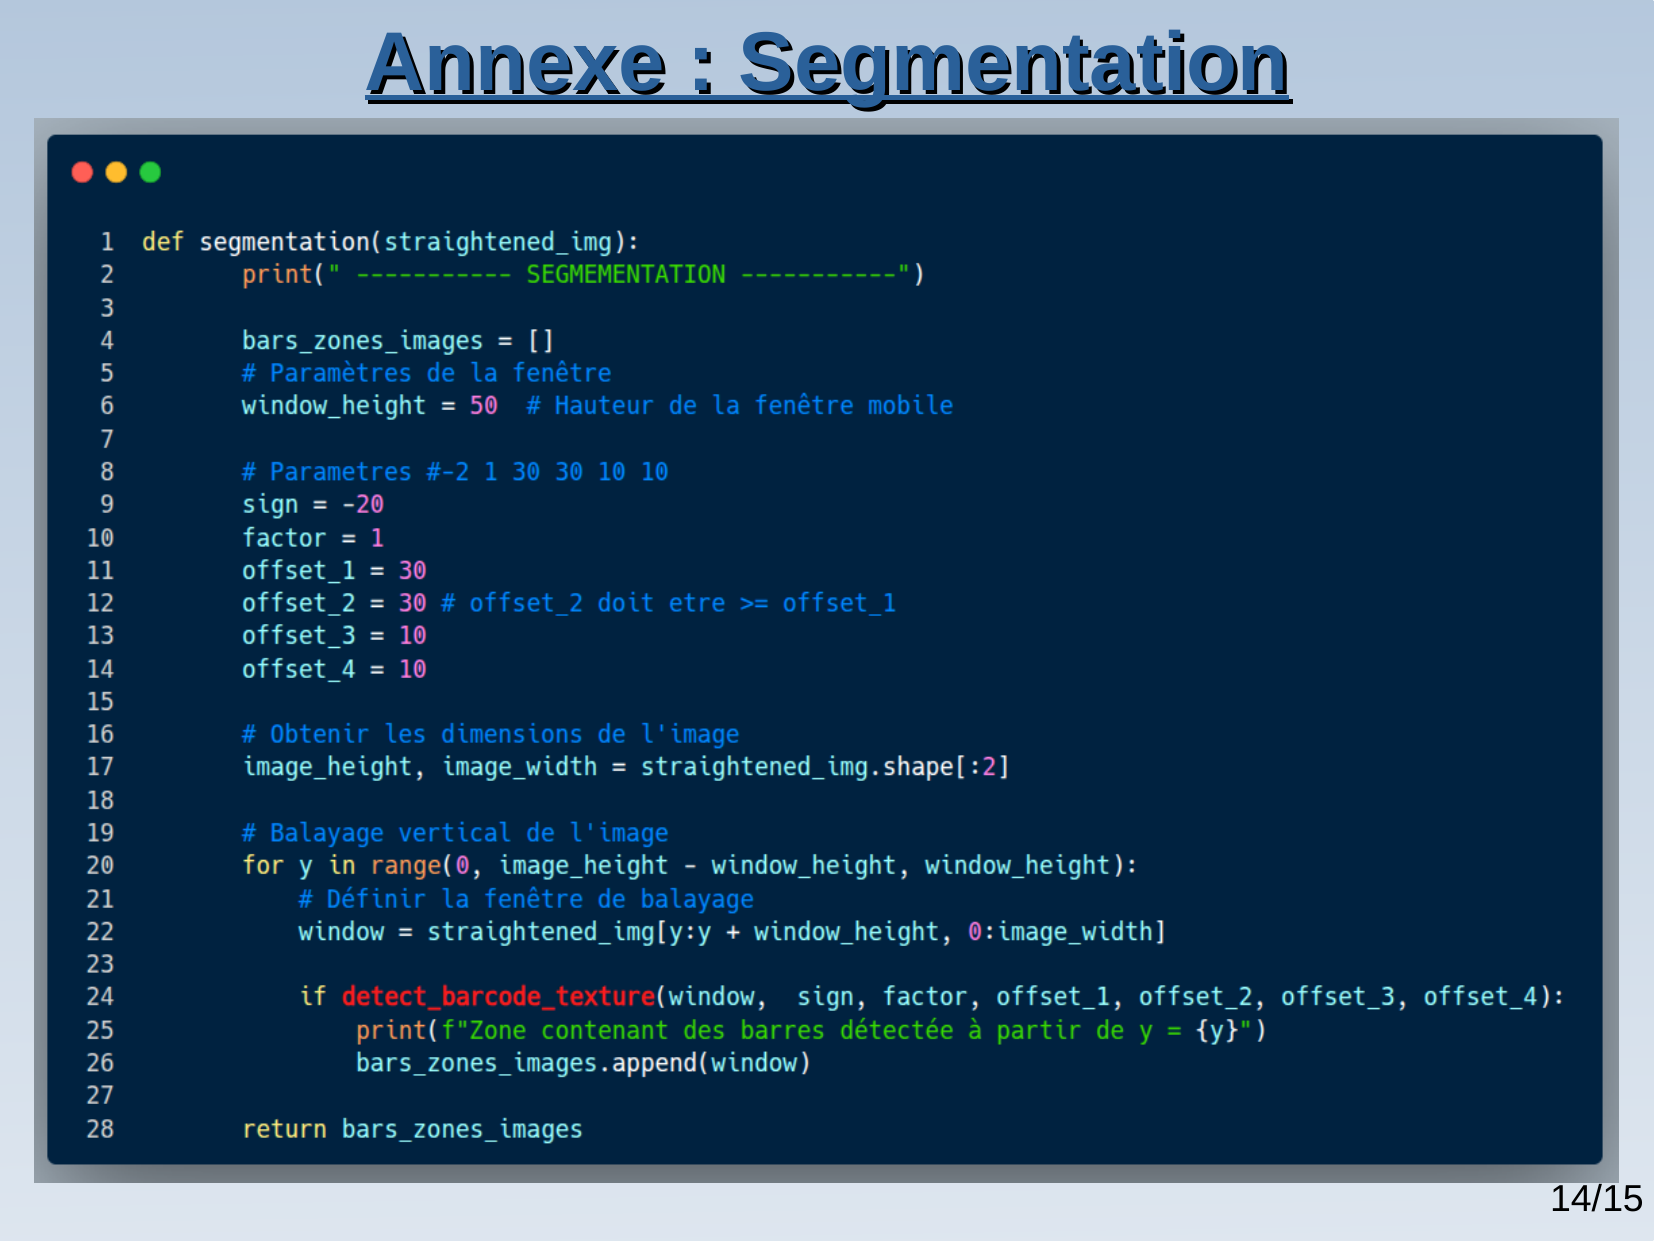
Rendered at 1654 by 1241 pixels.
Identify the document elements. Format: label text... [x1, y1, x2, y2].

picture [34, 118, 1619, 1183]
title Annexe : Segmentation [82, 0, 1571, 118]
